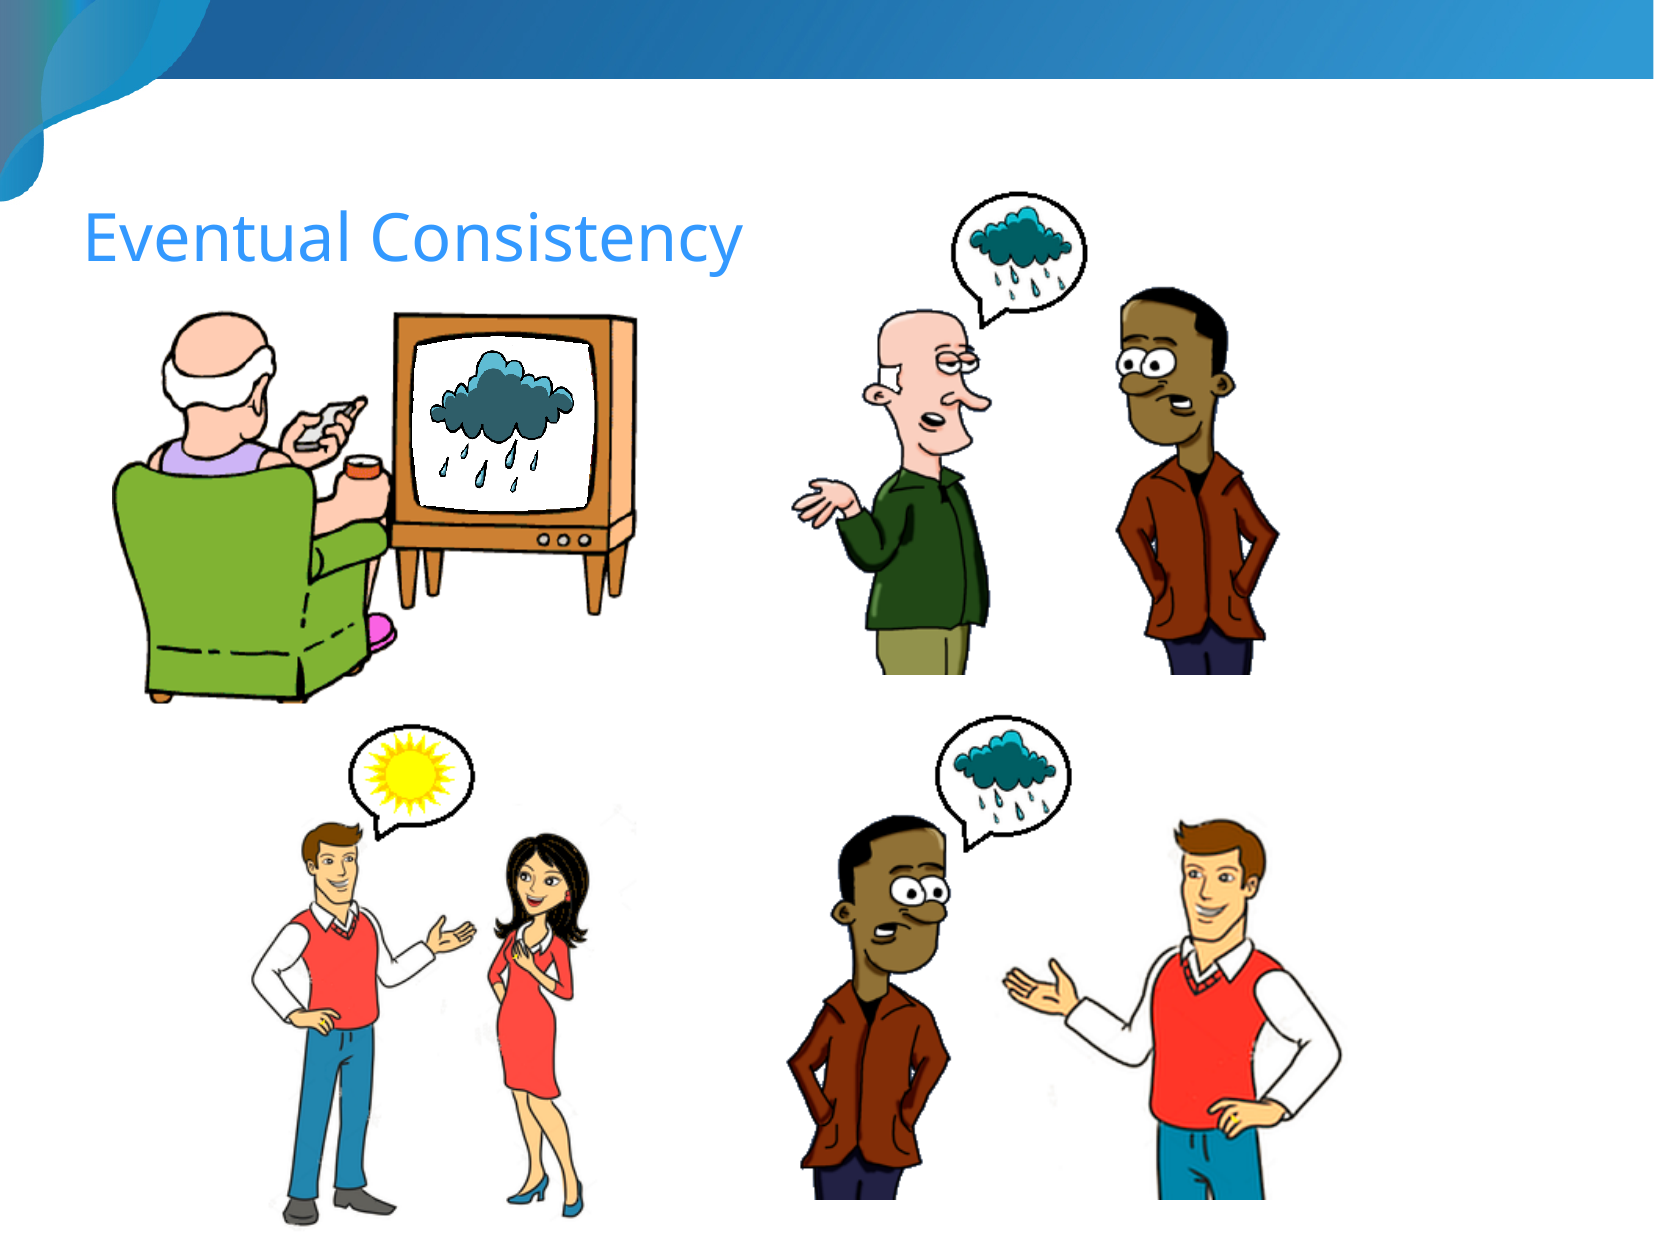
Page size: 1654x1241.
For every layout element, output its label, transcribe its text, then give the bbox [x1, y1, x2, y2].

picture [0, 0, 1654, 1241]
title Eventual Consistency [82, 132, 1571, 340]
